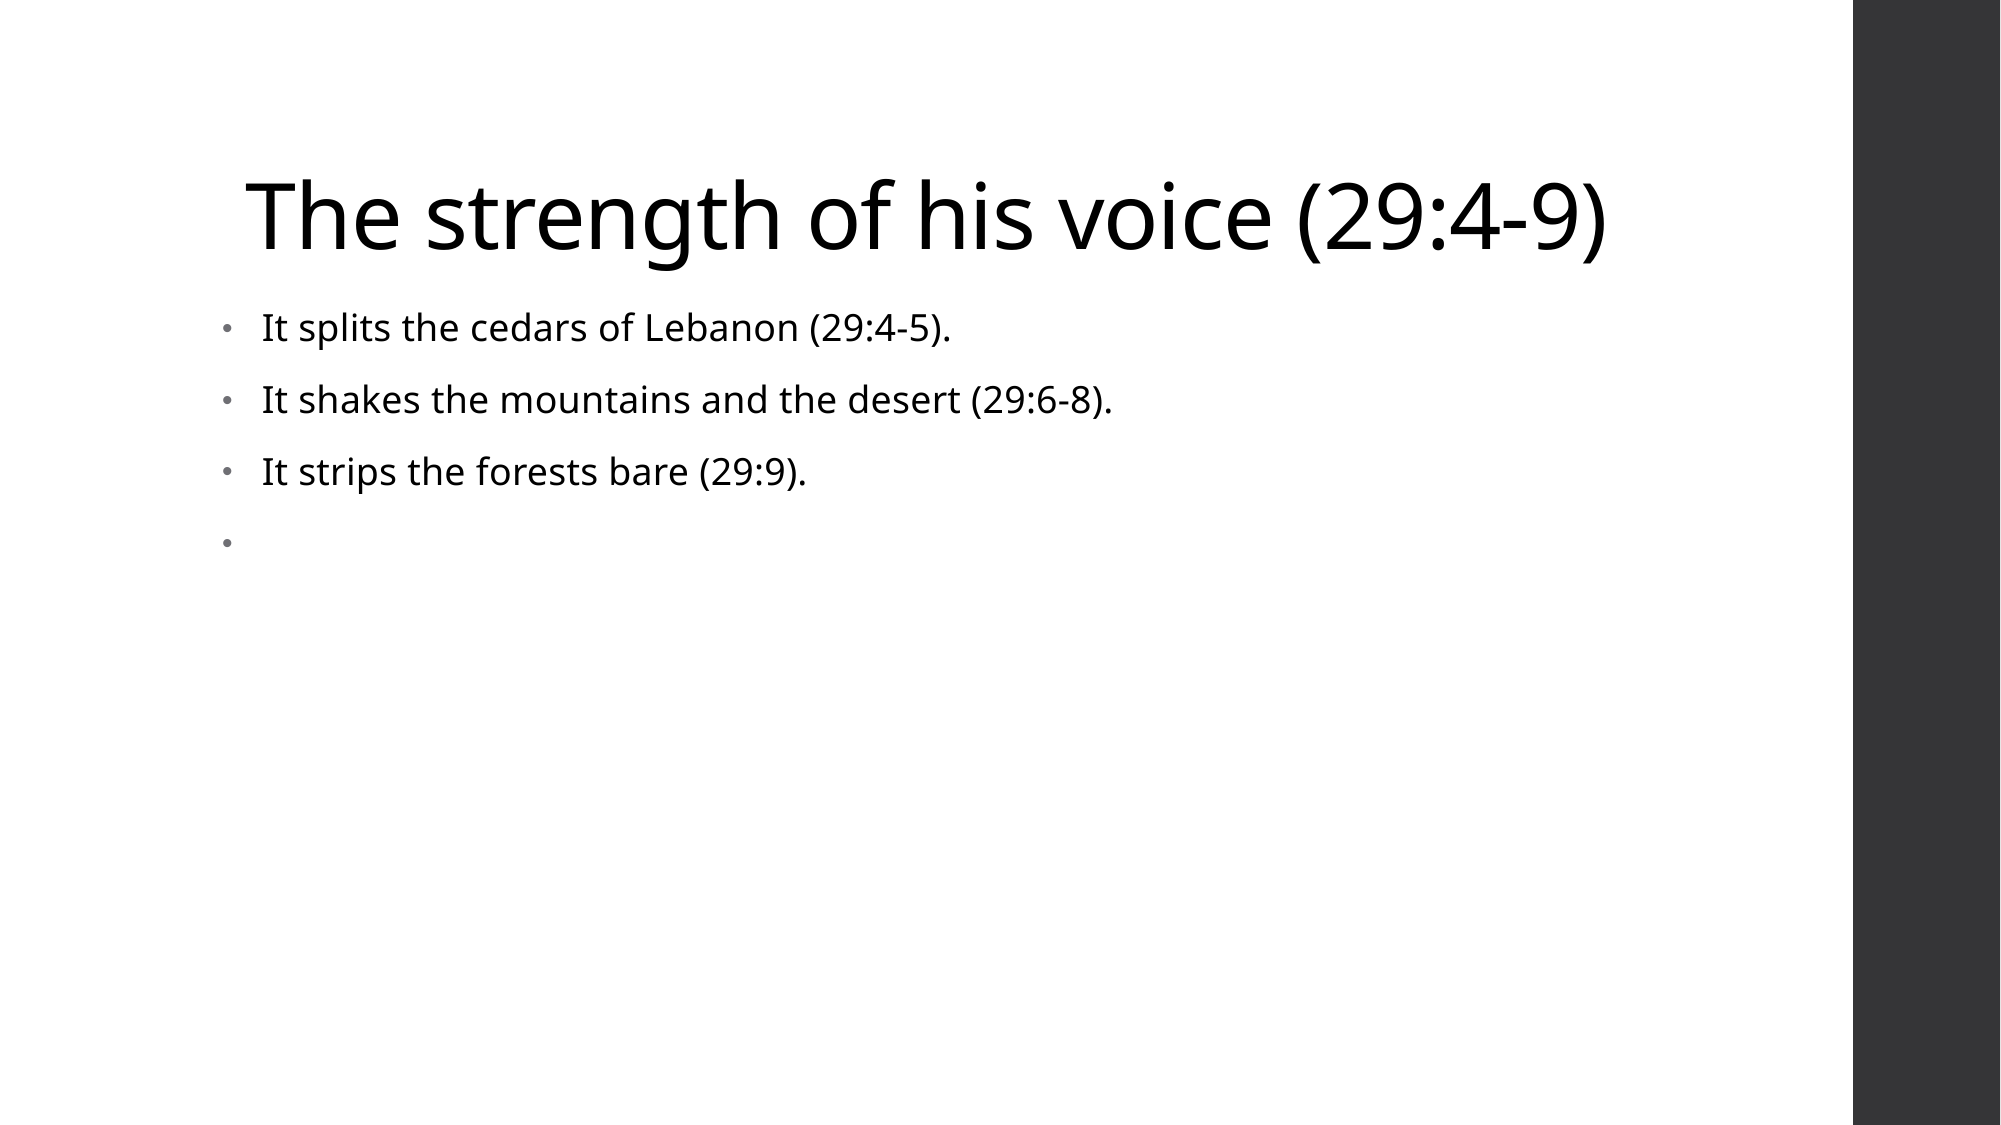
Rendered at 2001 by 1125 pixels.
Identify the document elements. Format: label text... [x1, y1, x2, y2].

list It splits the cedars of Lebanon (29:4-5). It shakes the mountains and the desert (29:6-8). It strips the forests bare (29:9). [206, 299, 1617, 1014]
title The strength of his voice (29:4-9) [206, 60, 1797, 278]
